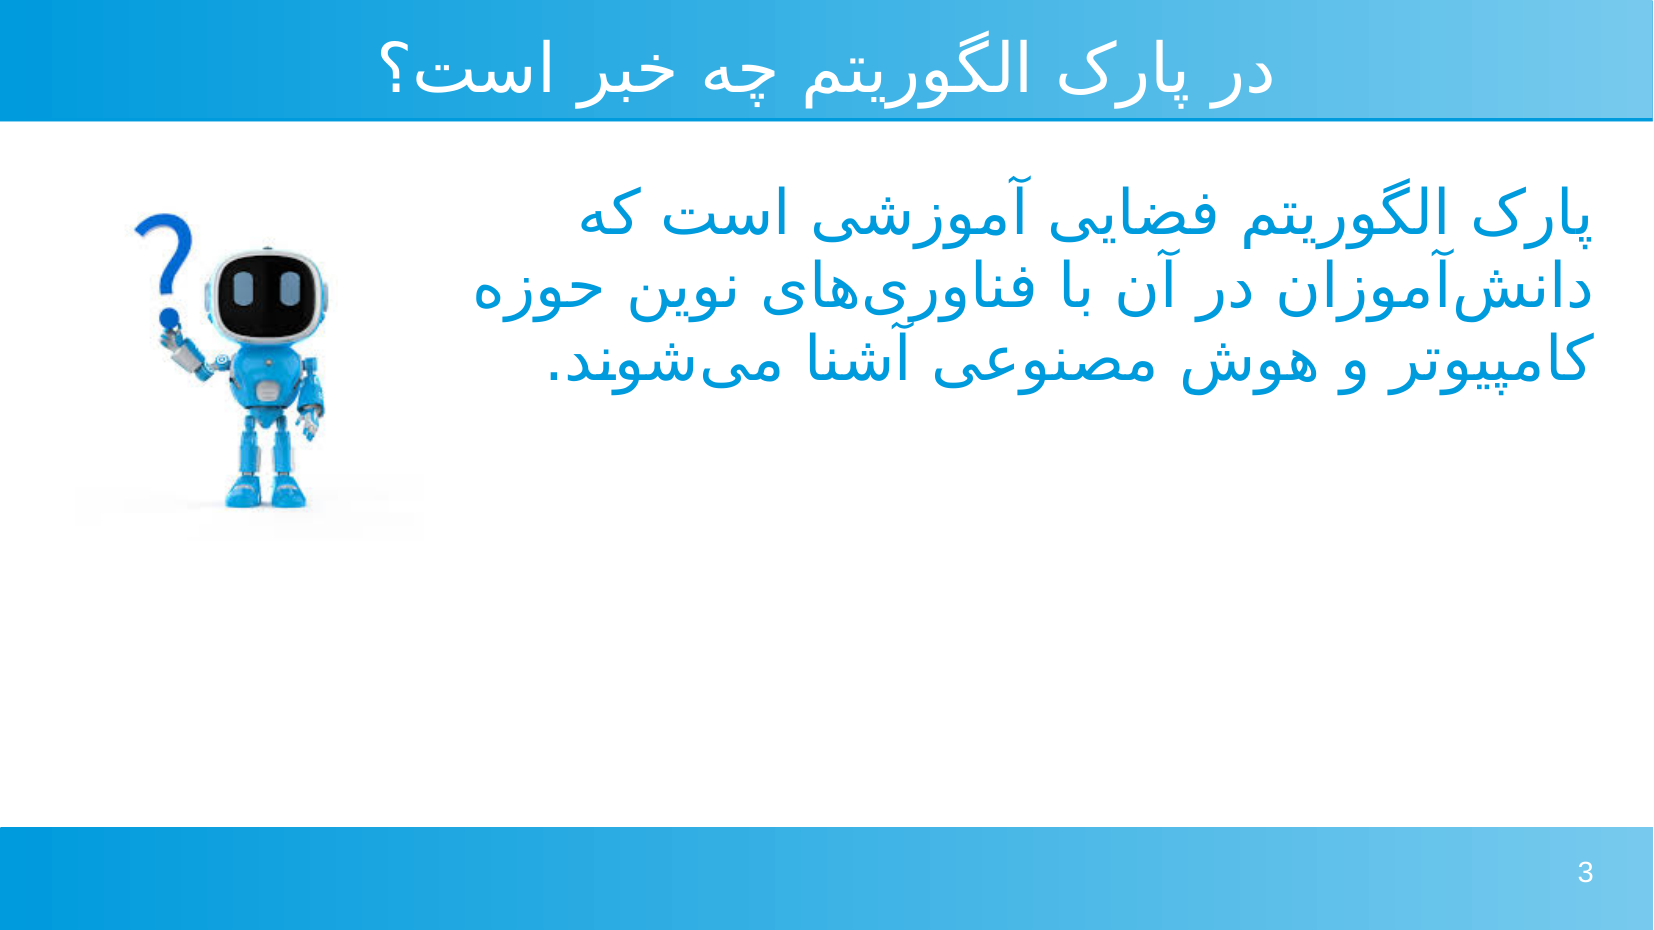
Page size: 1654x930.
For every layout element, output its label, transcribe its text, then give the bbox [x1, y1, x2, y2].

picture [75, 187, 424, 541]
title در پارک الگوریتم چه خبر است؟ [58, 19, 1594, 118]
list پارک الگوریتم فضایی آموزشی است که دانش‌آموزان در آن با فناوری‌های نوین حوزه کامپیوتر و هوش مصنوعی آشنا می‌شوند. [450, 177, 1595, 768]
